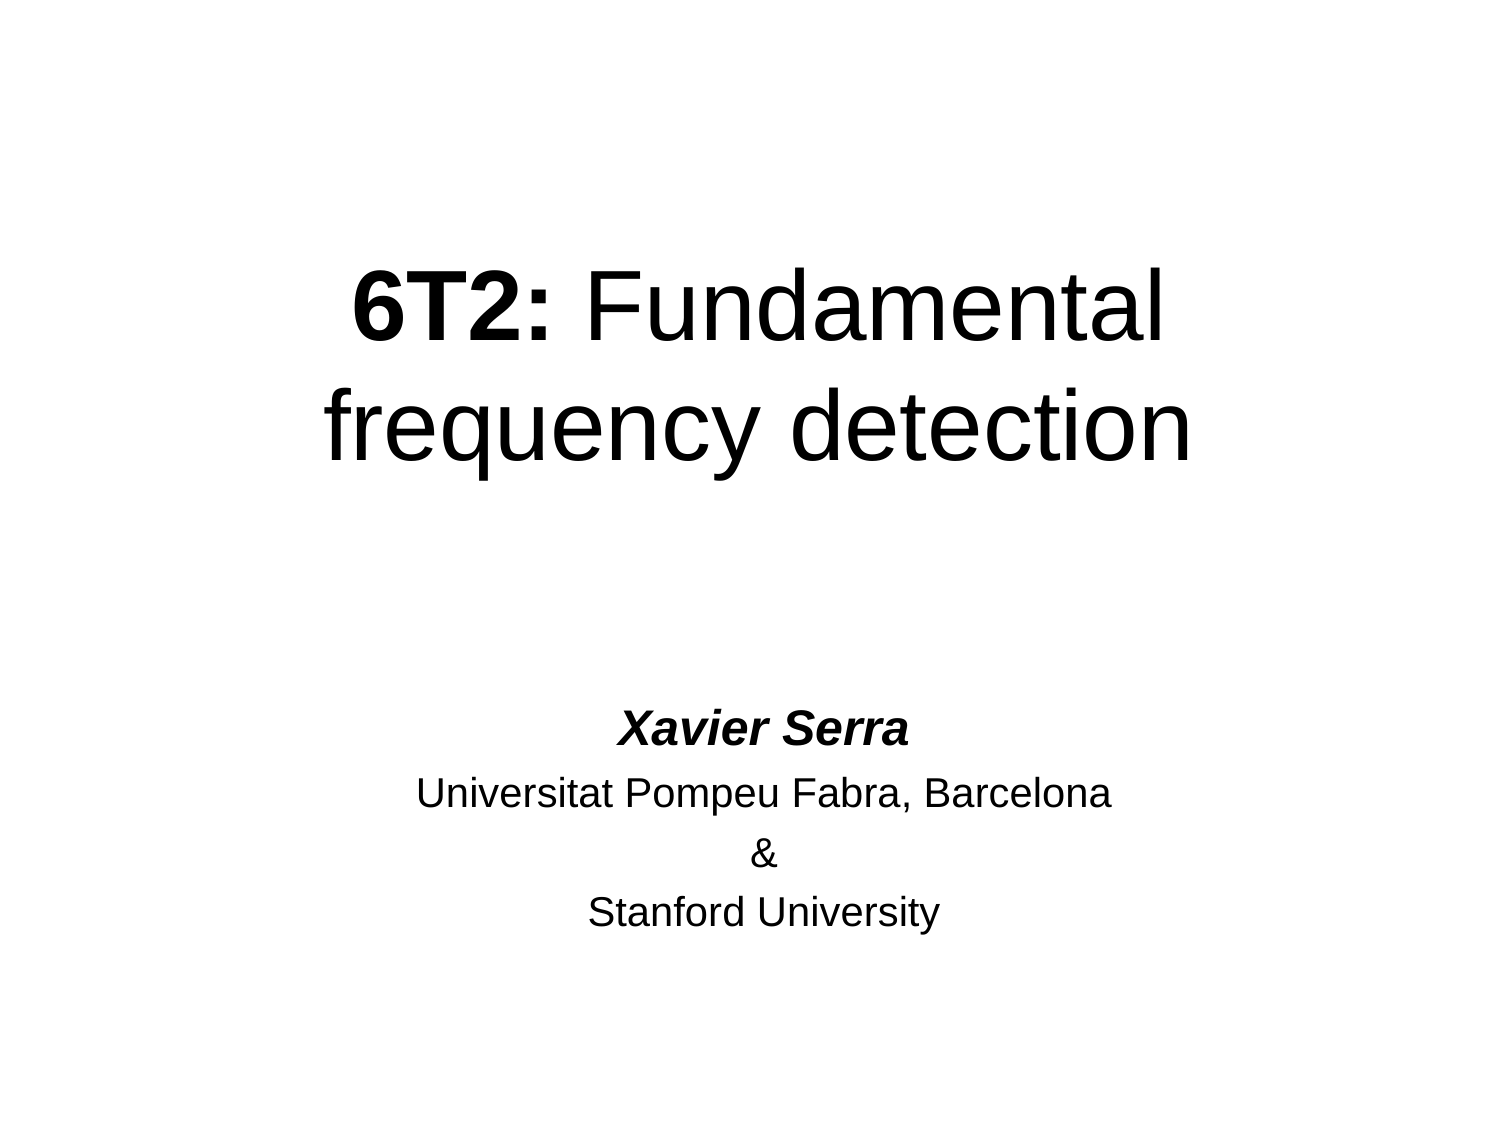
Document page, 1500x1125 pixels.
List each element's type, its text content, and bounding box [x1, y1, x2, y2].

title 6T2: Fundamental frequency detection [75, 90, 1406, 631]
text_box Xavier Serra Universitat Pompeu Fabra, Barcelona & Stanford University [307, 692, 1221, 899]
